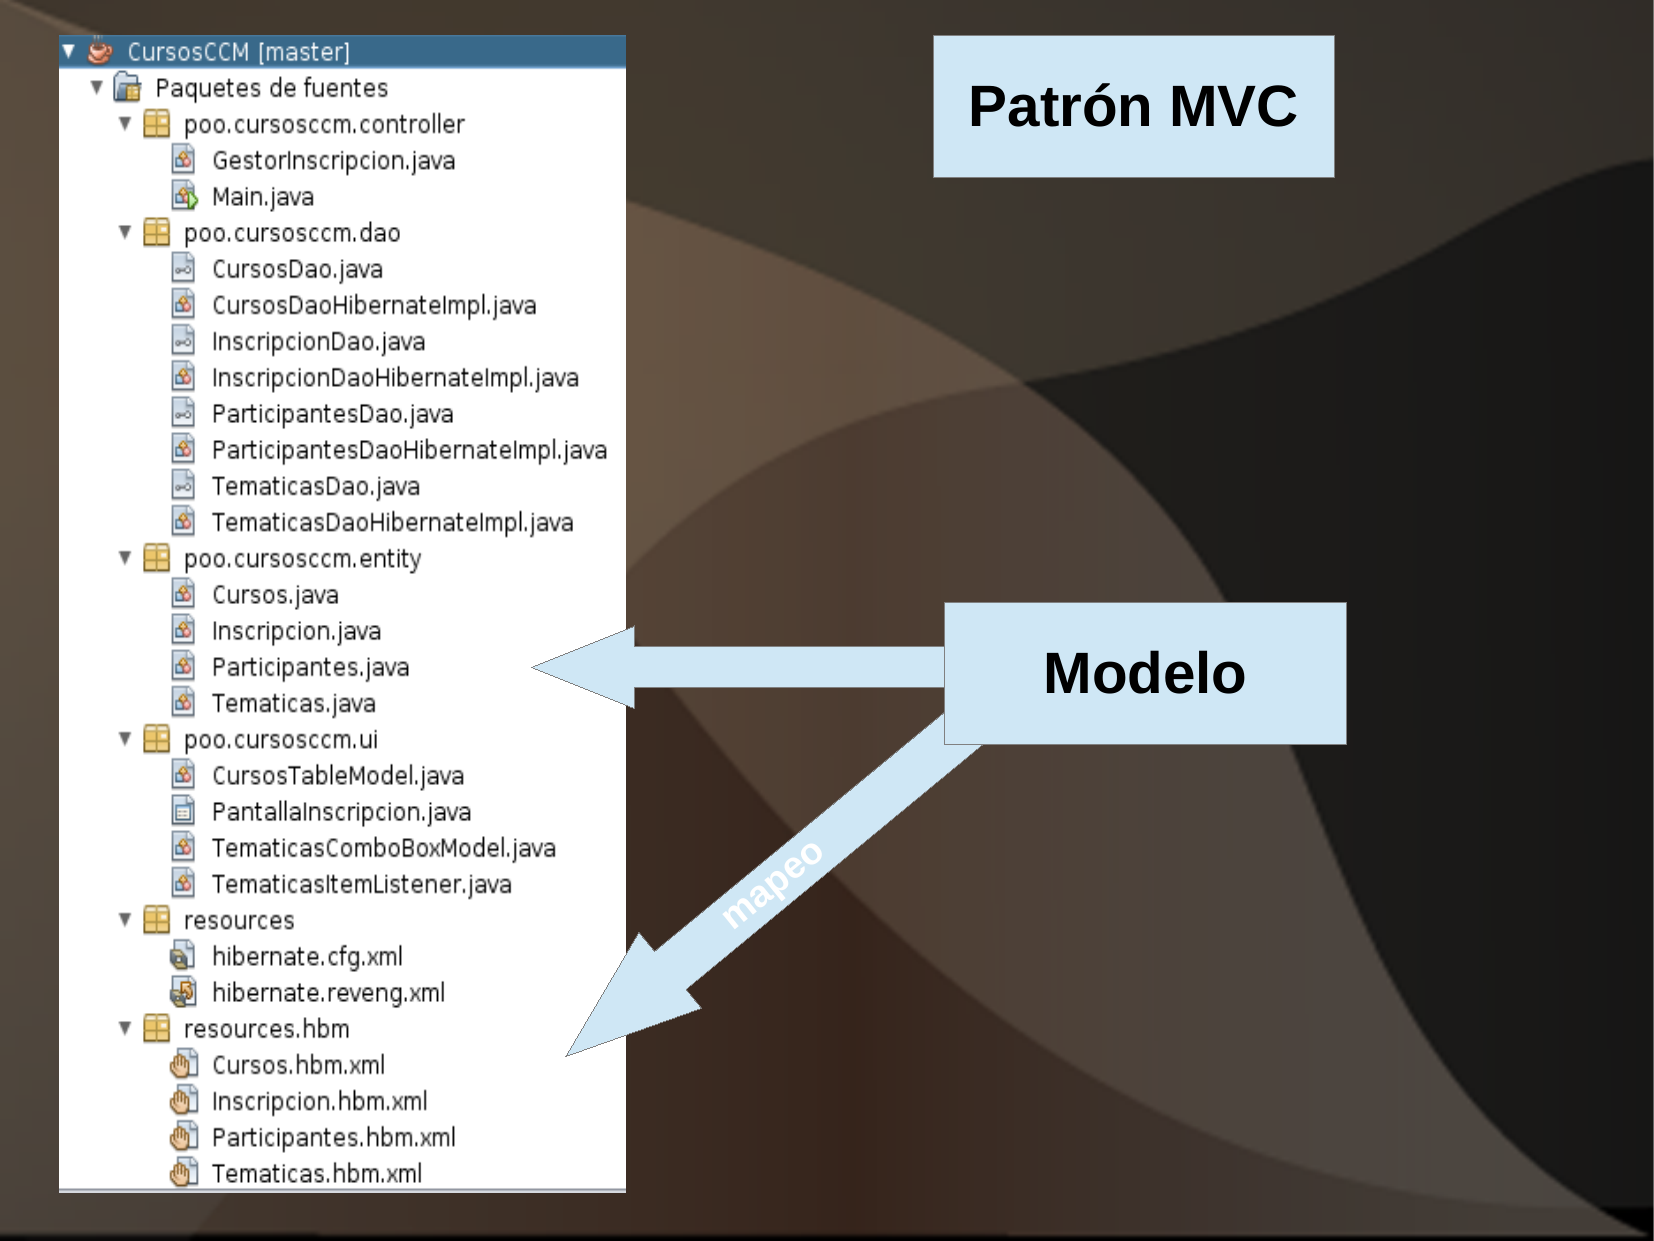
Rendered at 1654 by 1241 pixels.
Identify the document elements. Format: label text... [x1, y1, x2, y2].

text_box [565, 932, 702, 1057]
picture [0, 0, 1654, 1241]
text_box [850, 712, 983, 829]
text_box Modelo [944, 602, 1347, 745]
text_box mapeo [661, 785, 883, 981]
text_box [531, 625, 945, 709]
text_box Patrón MVC [933, 35, 1335, 178]
